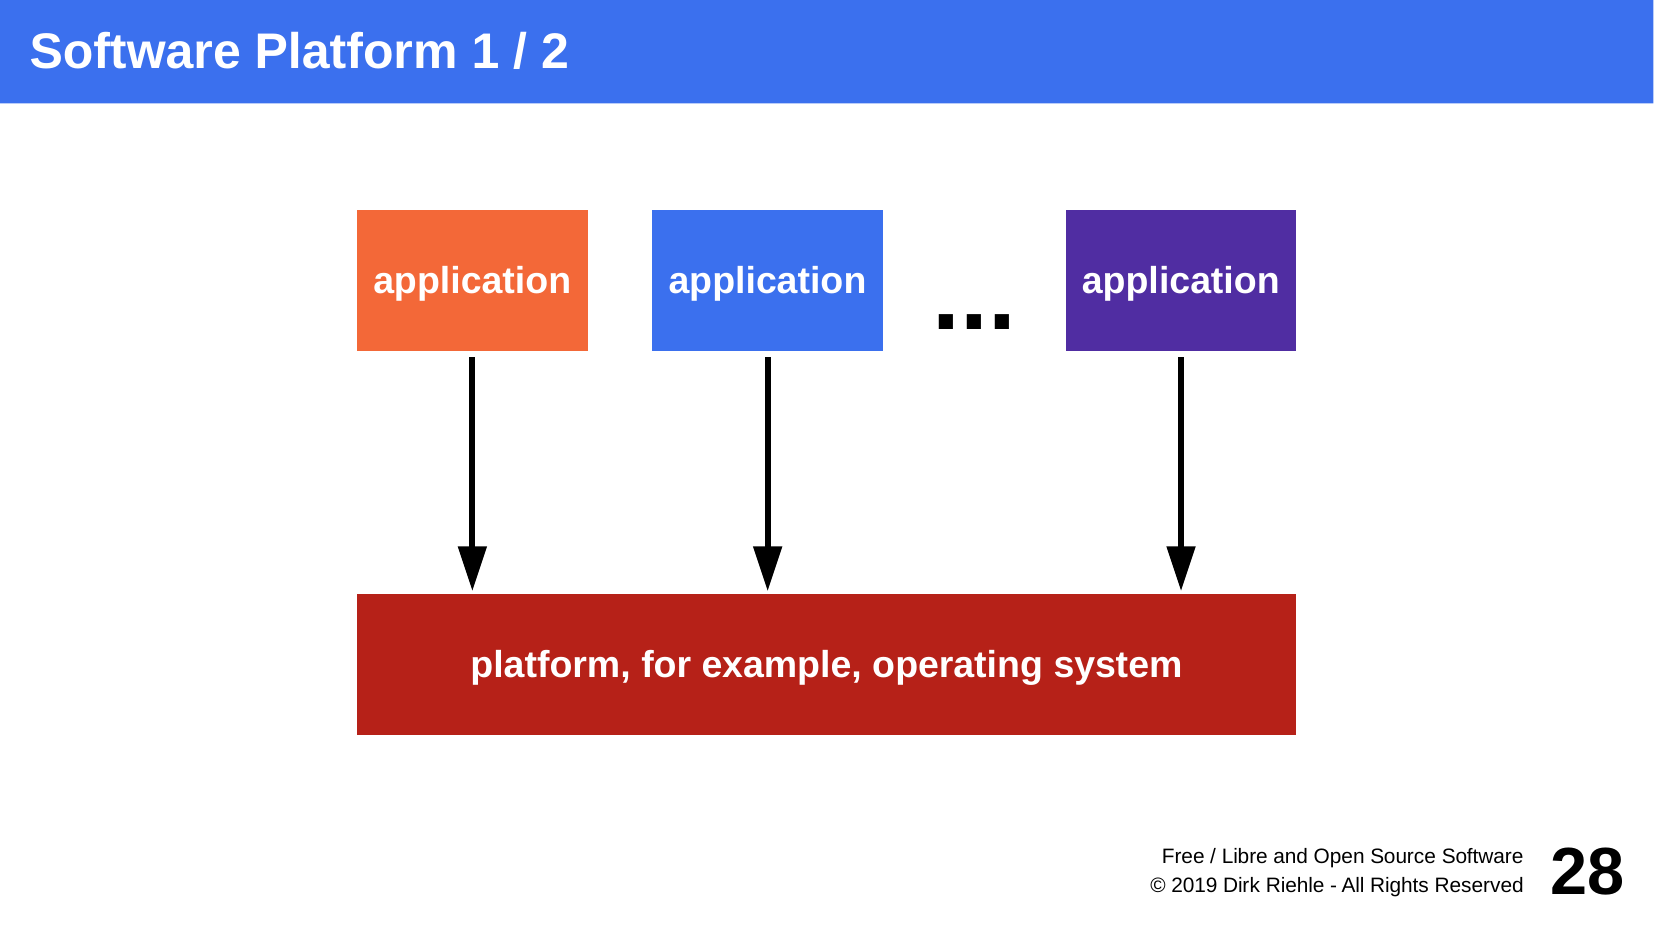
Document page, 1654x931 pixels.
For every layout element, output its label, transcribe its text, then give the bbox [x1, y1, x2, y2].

text_box application [354, 206, 591, 355]
text_box application [1062, 206, 1300, 355]
text_box platform, for example, operating system [354, 590, 1300, 739]
text_box ... [885, 206, 1063, 384]
text_box application [649, 206, 886, 355]
title Software Platform 1 / 2 [0, 0, 1654, 104]
